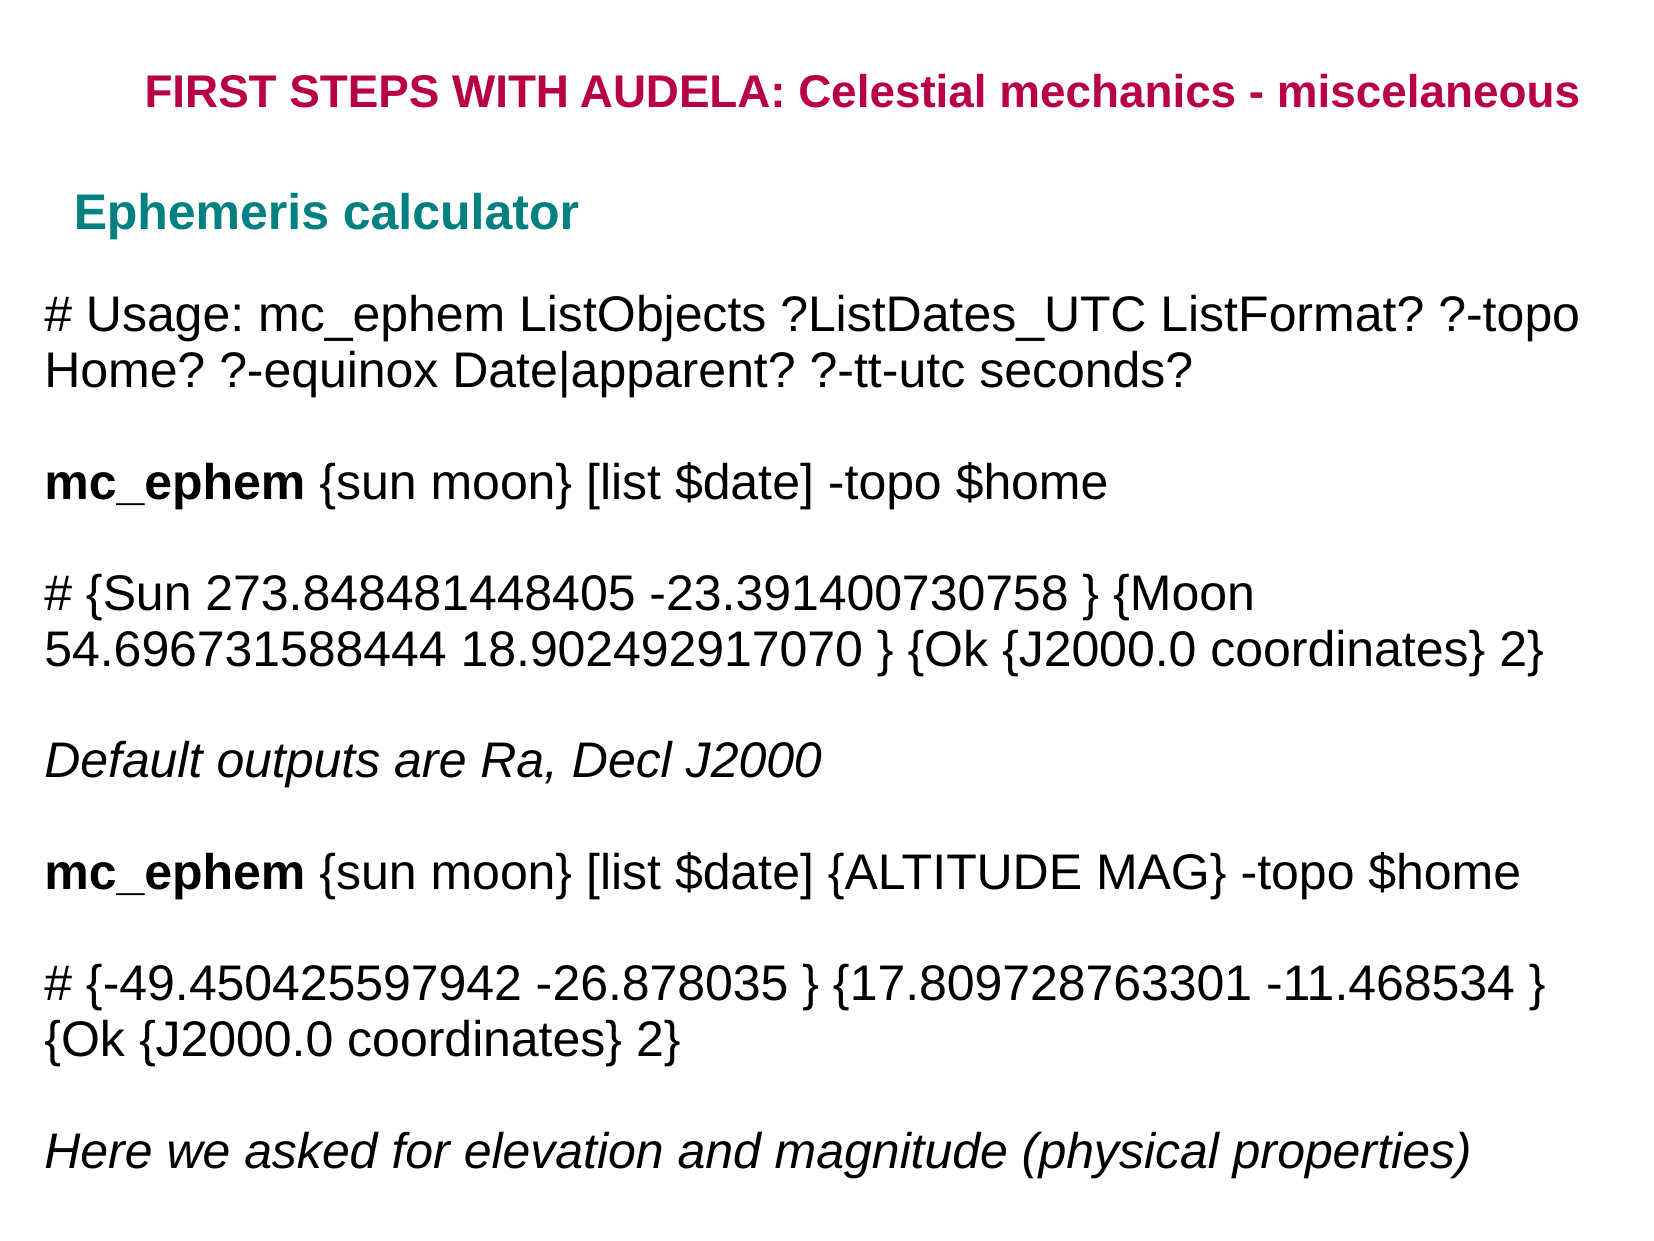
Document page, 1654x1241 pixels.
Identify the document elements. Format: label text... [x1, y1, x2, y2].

text_box FIRST STEPS WITH AUDELA: Celestial mechanics - miscelaneous [129, 59, 1597, 127]
text_box # Usage: mc_ephem ListObjects ?ListDates_UTC ListFormat? ?-topo Home? ?-equinox Date|apparent? ?-tt-utc seconds? mc_ephem {sun moon} [list $date] -topo $home # {Sun 273.848481448405 -23.391400730758 } {Moon 54.696731588444 18.902492917070 } {Ok {J2000.0 coordinates} 2} Default outputs are Ra, Decl J2000 mc_ephem {sun moon} [list $date] {ALTITUDE MAG} -topo $home # {-49.450425597942 -26.878035 } {17.809728763301 -11.468534 } {Ok {J2000.0 coordinates} 2} Here we asked for elevation and magnitude (physical properties) [29, 279, 1625, 1189]
text_box Ephemeris calculator [59, 177, 595, 249]
